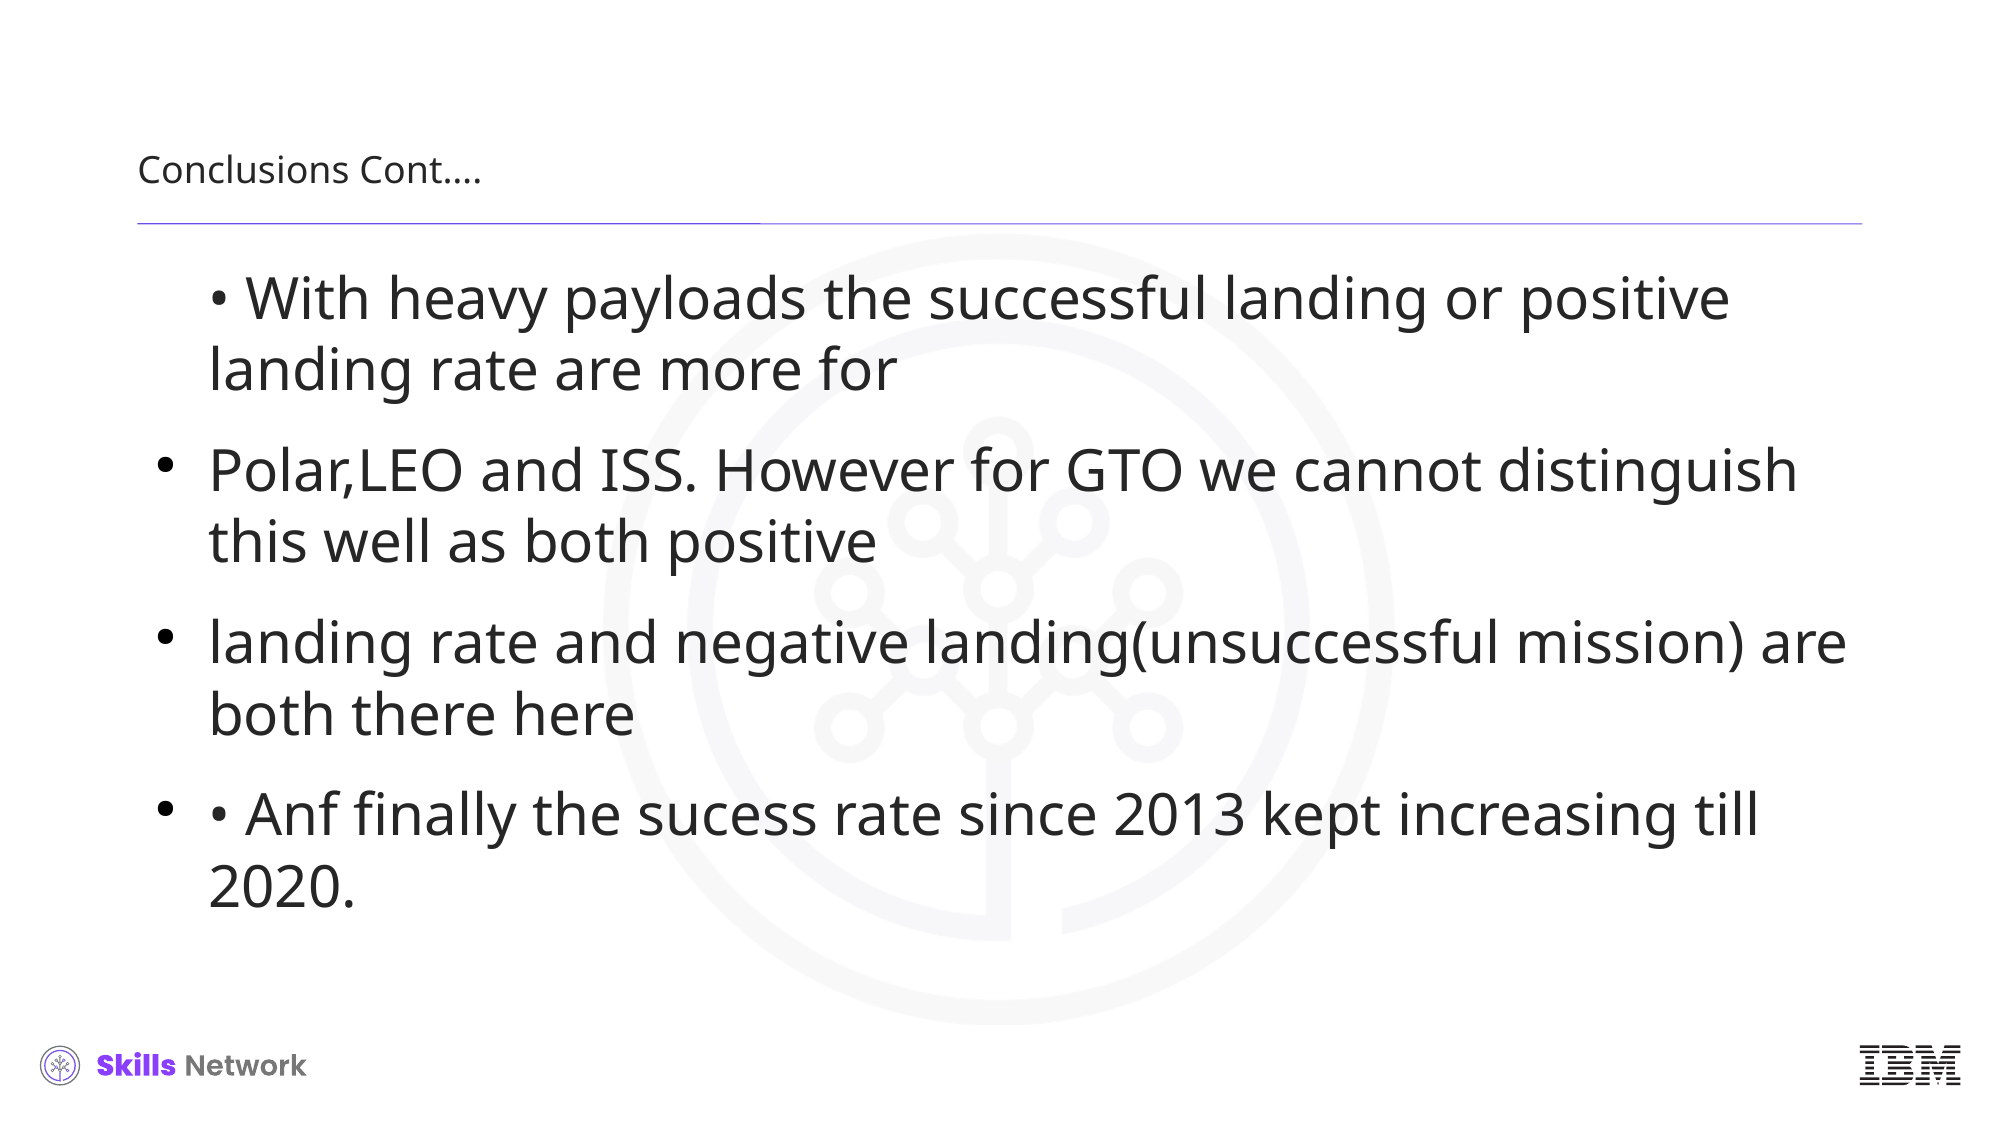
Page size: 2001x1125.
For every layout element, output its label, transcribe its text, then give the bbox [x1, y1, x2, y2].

title Conclusions Cont…. [137, 59, 1863, 262]
list • With heavy payloads the successful landing or positive landing rate are more for Polar,LEO and ISS. However for GTO we cannot distinguish this well as both positive landing rate and negative landing(unsuccessful mission) are both there here • Anf finally the sucess rate since 2013 kept increasing till 2020. [137, 262, 1876, 1013]
